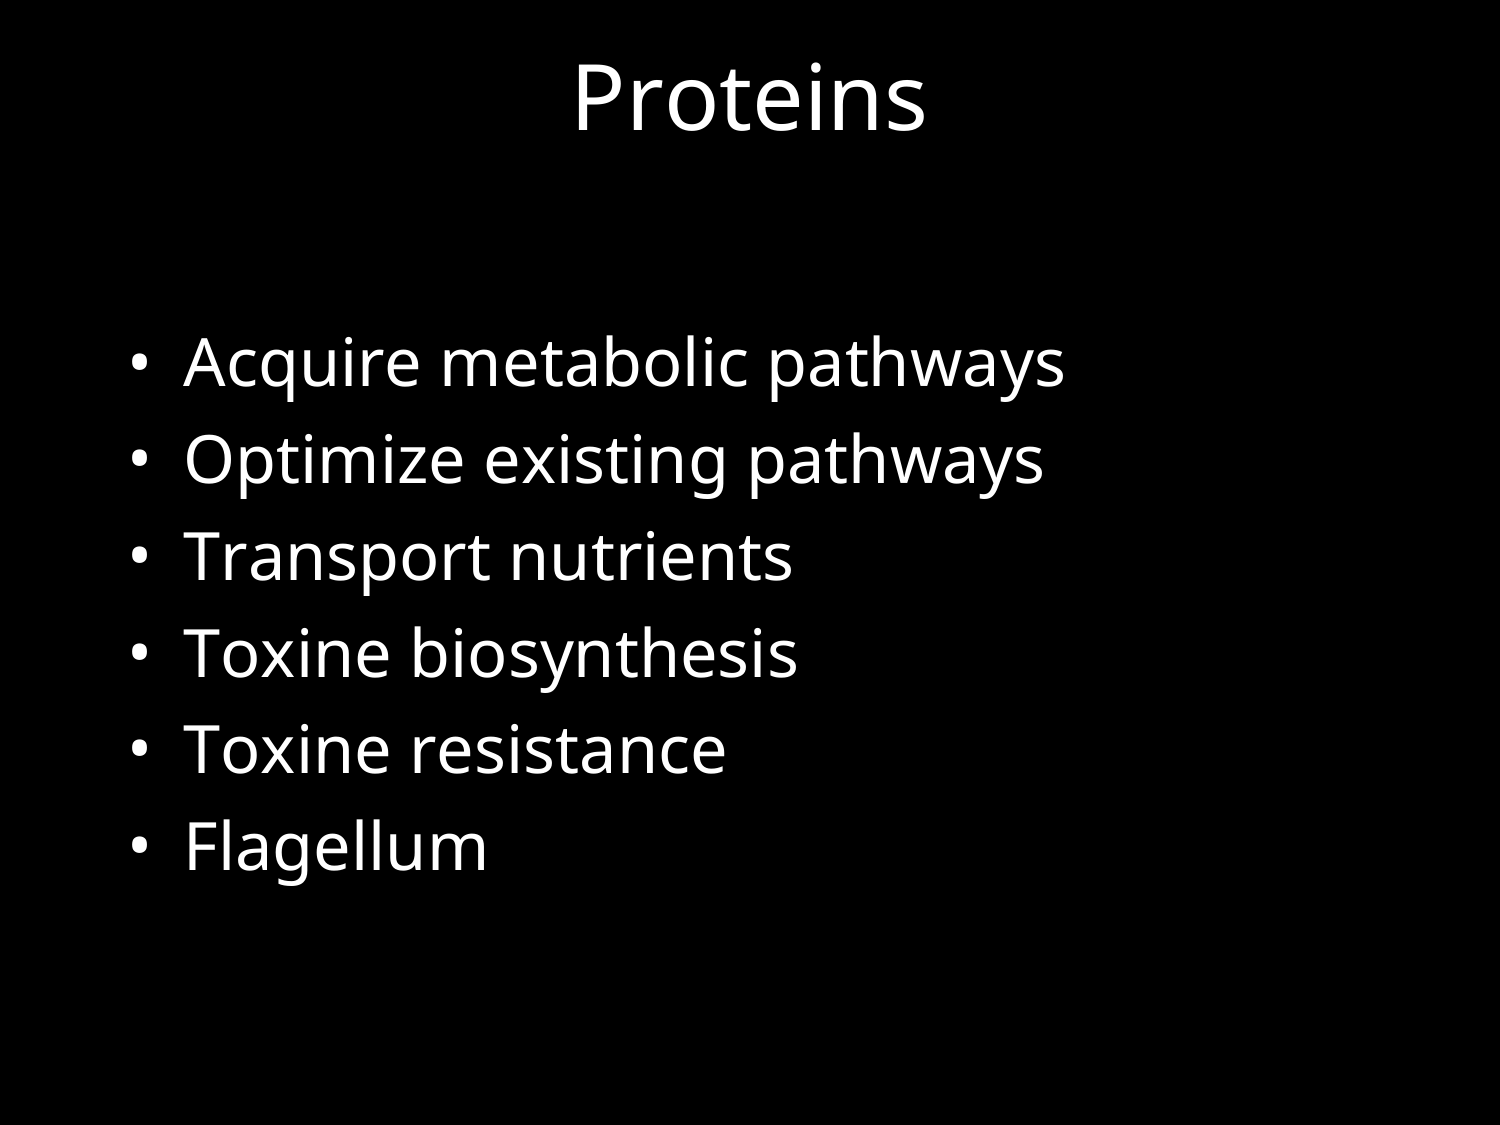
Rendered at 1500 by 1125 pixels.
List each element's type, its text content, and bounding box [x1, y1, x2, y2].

title Proteins [112, 0, 1388, 188]
list Acquire metabolic pathways Optimize existing pathways Transport nutrients Toxine biosynthesis Toxine resistance Flagellum [112, 312, 1388, 901]
